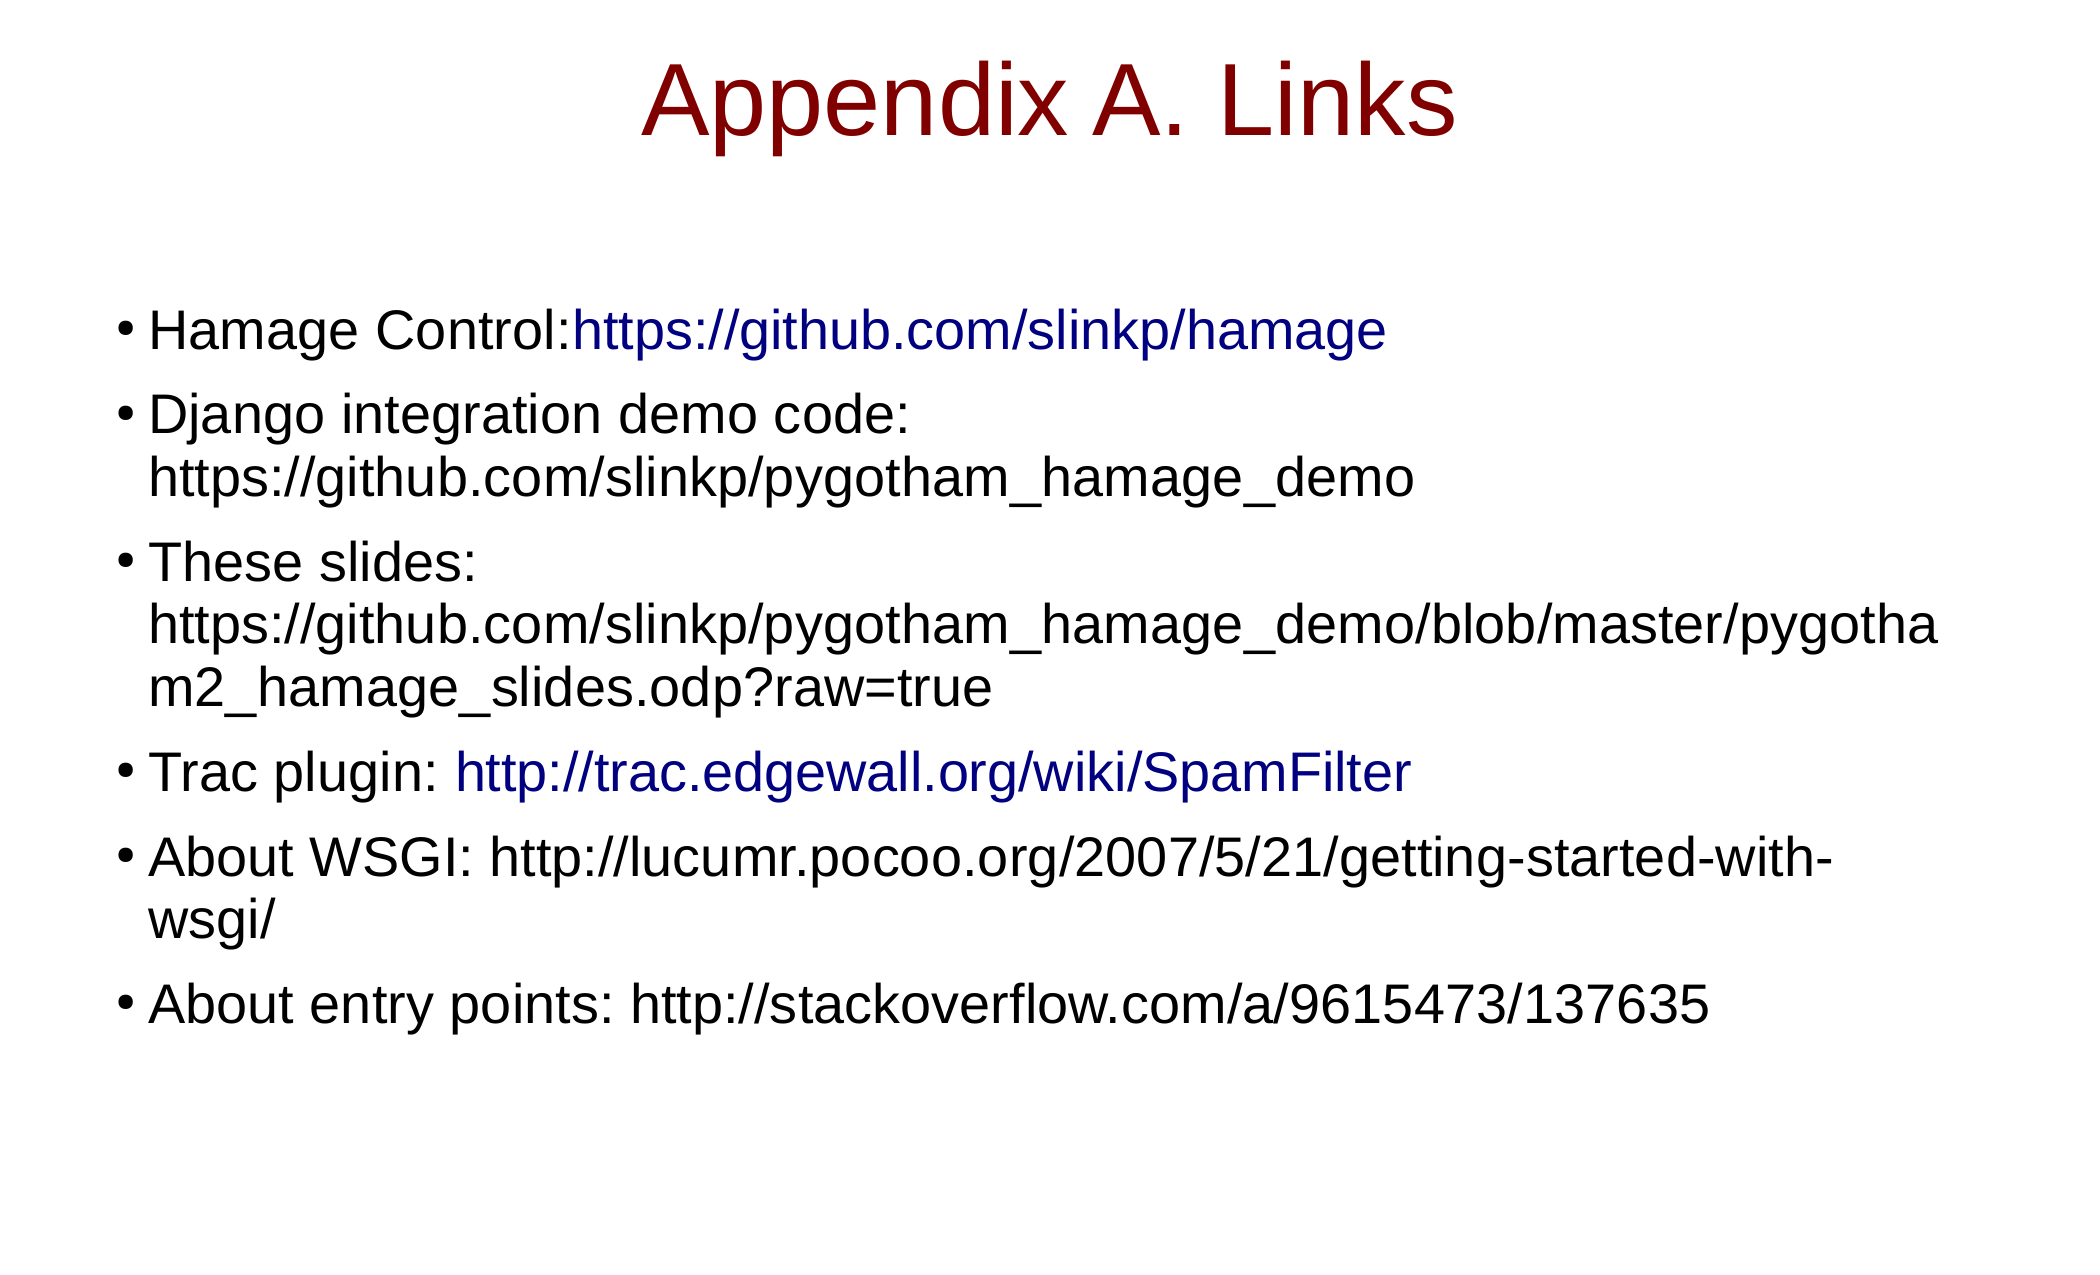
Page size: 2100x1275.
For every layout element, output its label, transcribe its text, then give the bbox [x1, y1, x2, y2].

title Appendix A. Links [105, 42, 1995, 273]
list Hamage Control:https://github.com/slinkp/hamage Django integration demo code: https://github.com/slinkp/pygotham_hamage_demo These slides: https://github.com/slinkp/pygotham_hamage_demo/blob/master/pygotham2_hamage_slides.odp?raw=true Trac plugin: http://trac.edgewall.org/wiki/SpamFilter About WSGI: http://lucumr.pocoo.org/2007/5/21/getting-started-with-wsgi/ About entry points: http://stackoverflow.com/a/9615473/137635 [105, 298, 1953, 1038]
